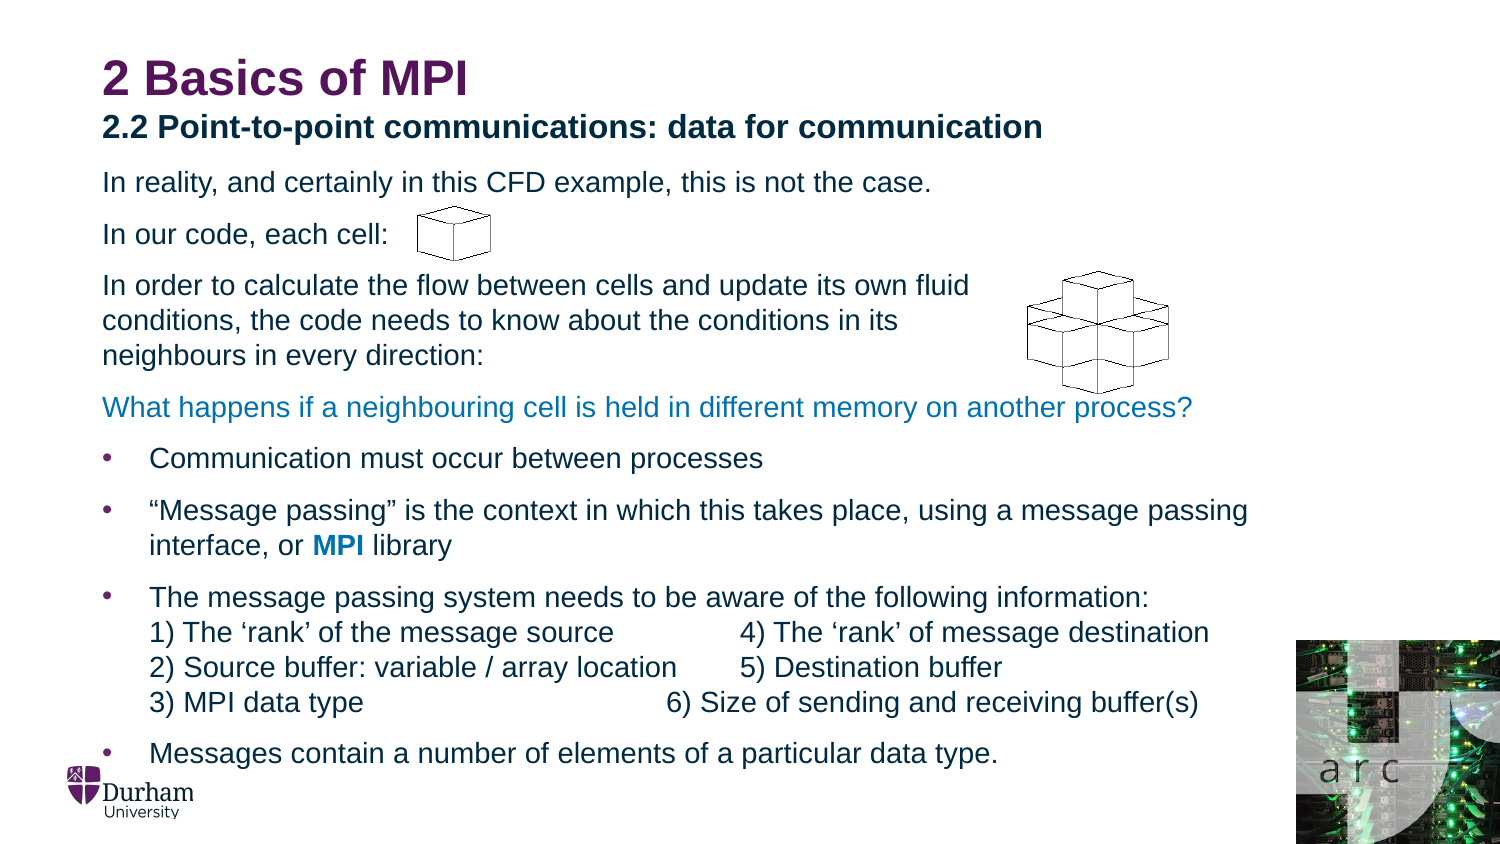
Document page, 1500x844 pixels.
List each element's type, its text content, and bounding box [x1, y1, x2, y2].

picture [417, 205, 491, 261]
picture [1027, 270, 1169, 394]
list In reality, and certainly in this CFD example, this is not the case. In our code, each cell: In order to calculate the flow between cells and update its own fluid conditions, the code needs to know about the conditions in its neighbours in every direction: What happens if a neighbouring cell is held in different memory on another process? Communication must occur between processes “Message passing” is the context in which this takes place, using a message passing interface, or MPI library The message passing system needs to be aware of the following information: 1) The ‘rank’ of the message source 4) The ‘rank’ of message destination 2) Source buffer: variable / array location 5) Destination buffer 3) MPI data type 6) Size of sending and receiving buffer(s) Messages contain a number of elements of a particular data type. [101, 163, 1258, 502]
picture [67, 766, 193, 819]
picture [1296, 640, 1500, 844]
title 2 Basics of MPI 2.2 Point-to-point communications: data for communication [101, 45, 1399, 187]
